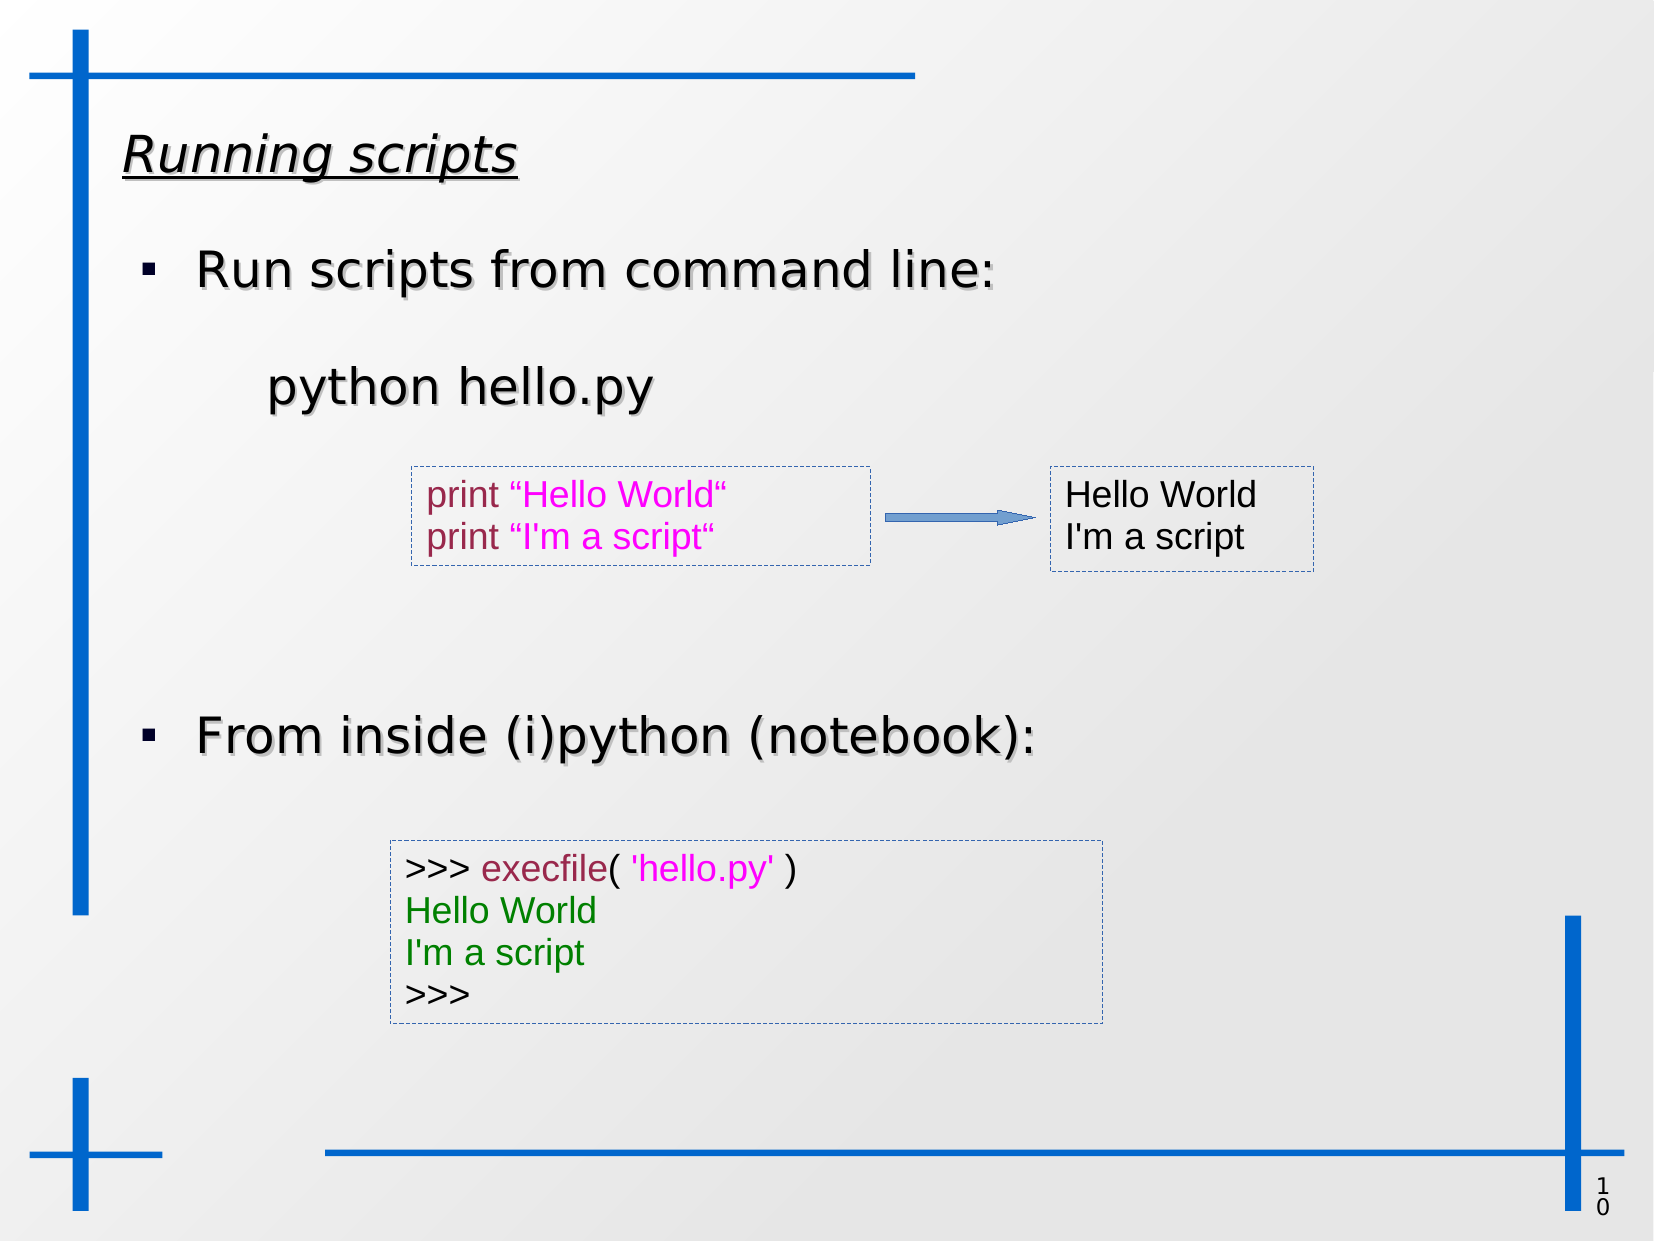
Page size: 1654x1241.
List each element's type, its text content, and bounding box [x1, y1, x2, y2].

text_box [885, 510, 1036, 526]
text_box Hello World I'm a script [1050, 466, 1314, 572]
list Run scripts from command line: python hello.py From inside (i)python (notebook): [124, 241, 1526, 1133]
text_box print “Hello World“ print “I'm a script“ [411, 466, 871, 566]
text_box >>> execfile( 'hello.py' ) Hello World I'm a script >>> [390, 840, 1103, 1024]
title Running scripts [122, 91, 1524, 219]
